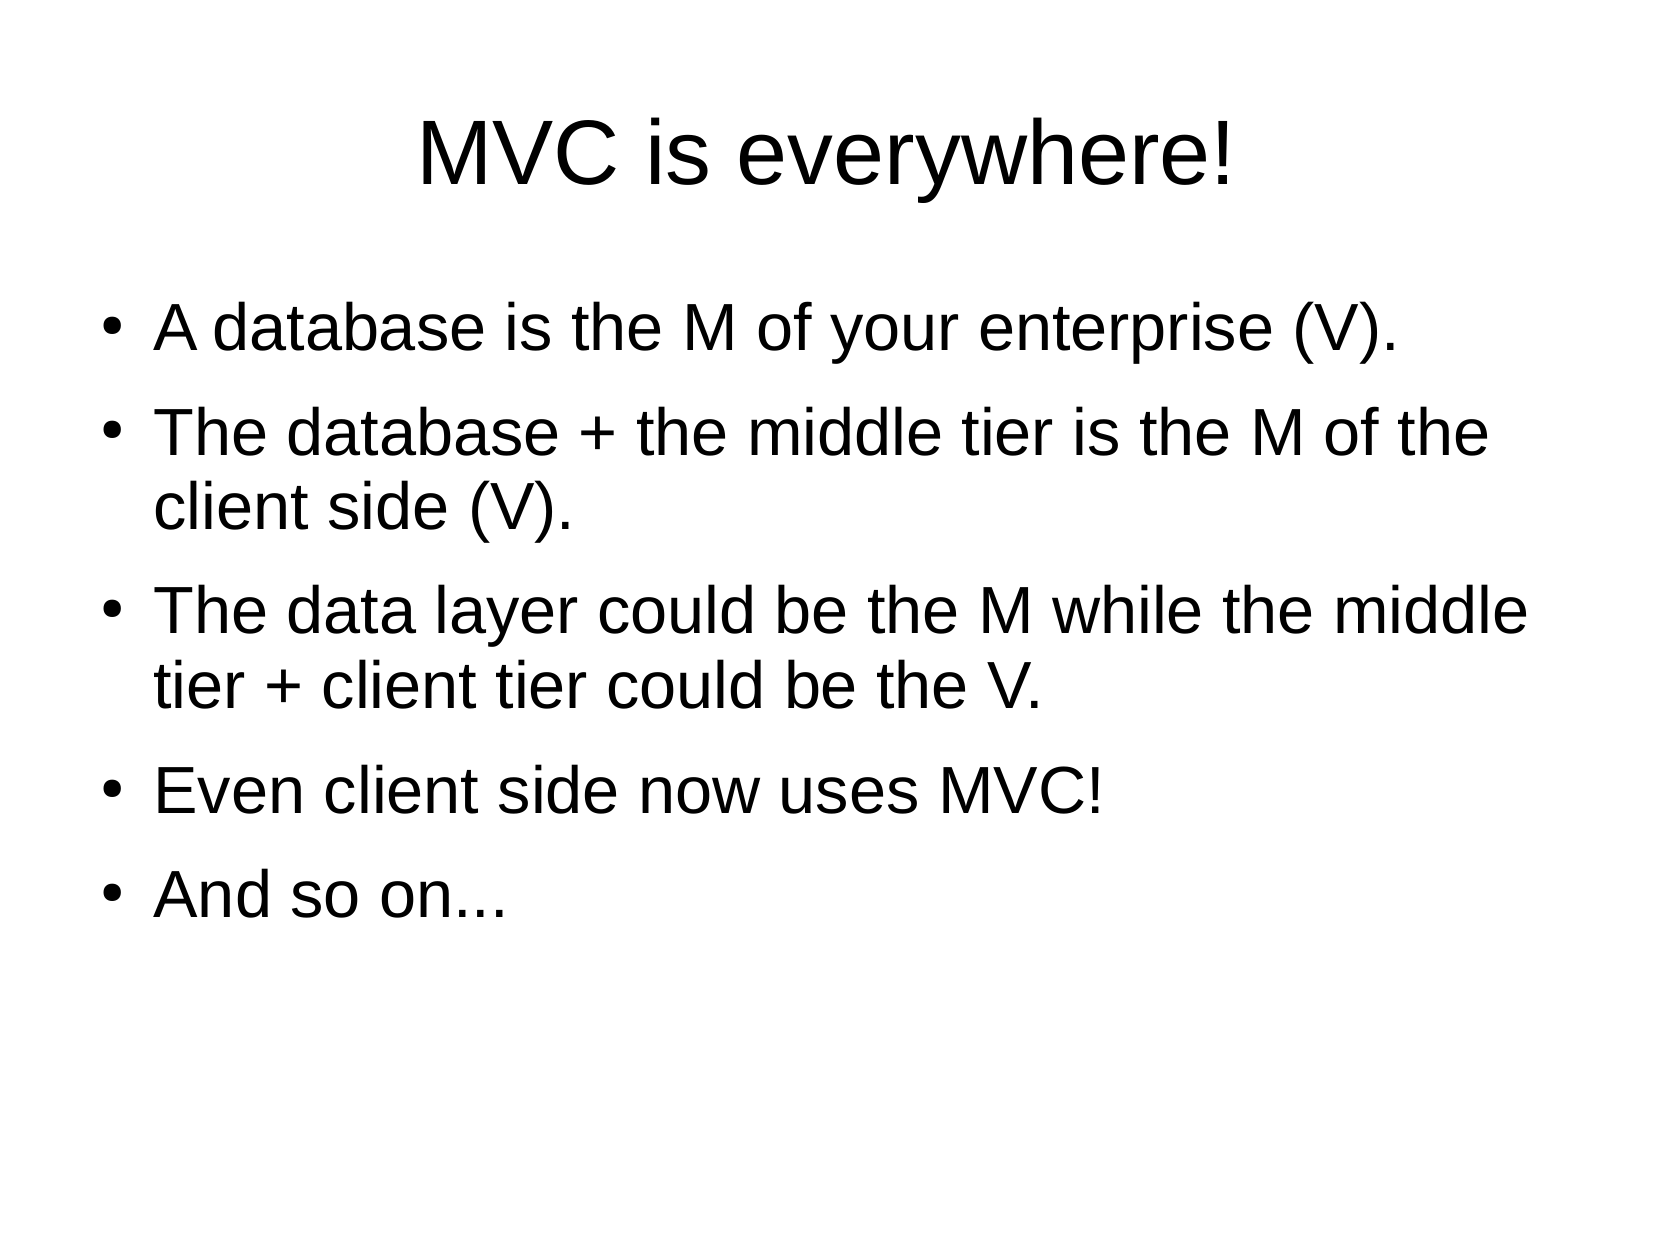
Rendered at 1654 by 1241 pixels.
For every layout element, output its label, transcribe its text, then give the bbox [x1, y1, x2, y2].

title MVC is everywhere! [82, 49, 1571, 257]
list A database is the M of your enterprise (V). The database + the middle tier is the M of the client side (V). The data layer could be the M while the middle tier + client tier could be the V. Even client side now uses MVC! And so on... [82, 290, 1538, 1010]
